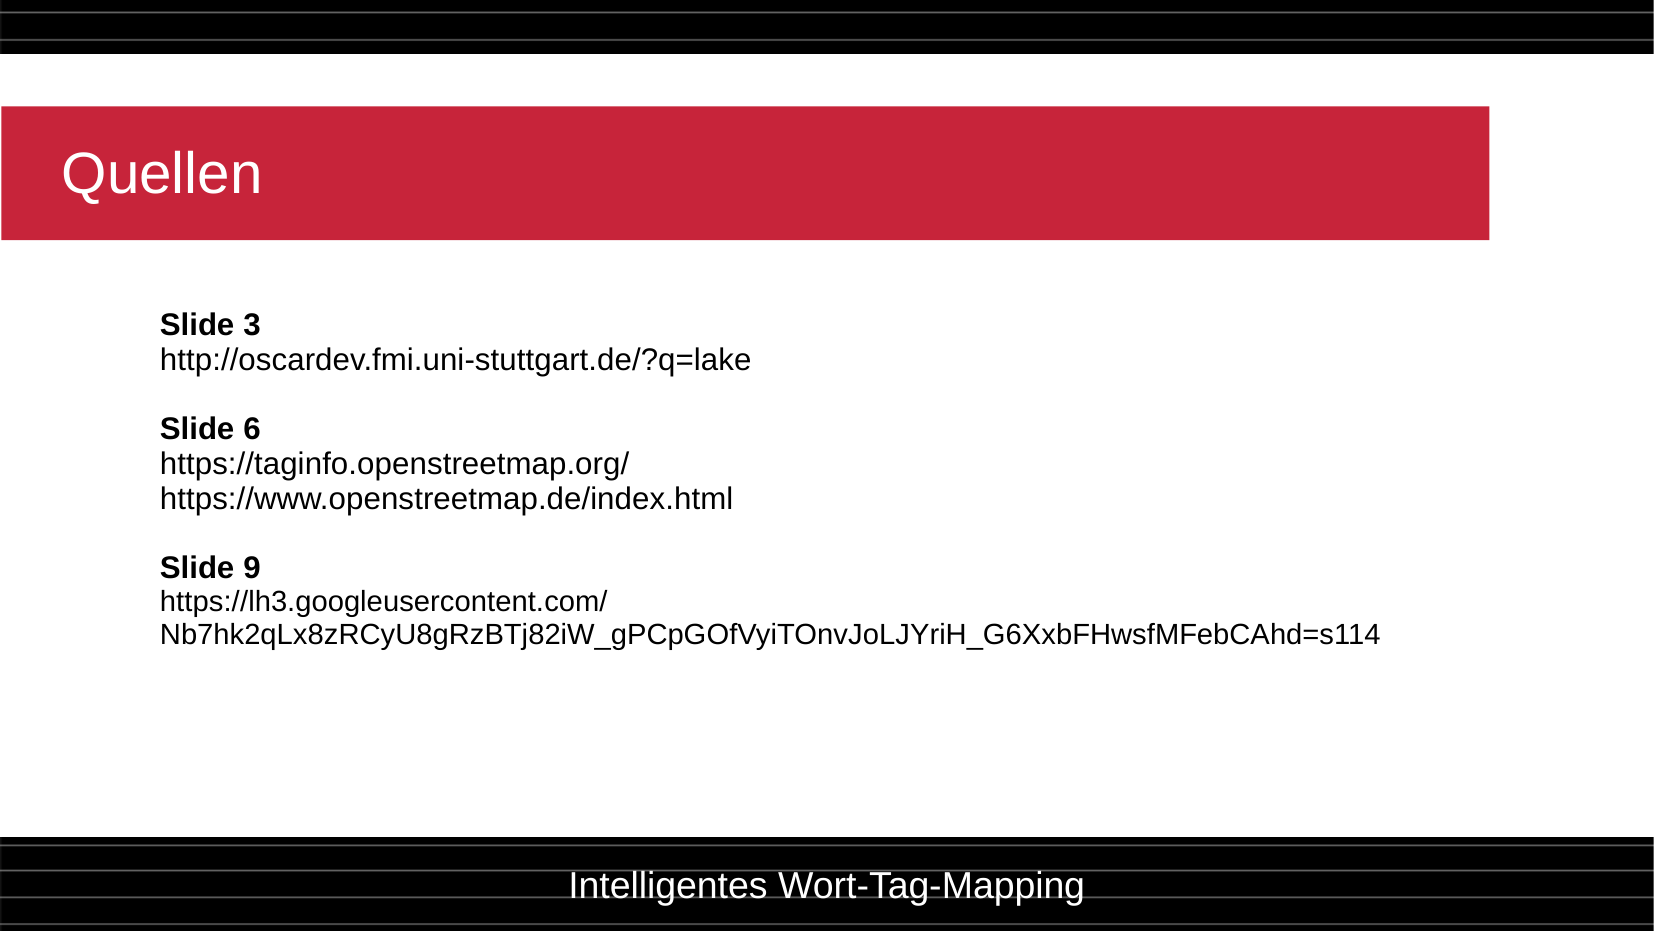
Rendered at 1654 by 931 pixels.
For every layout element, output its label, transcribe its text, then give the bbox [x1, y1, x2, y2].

title Quellen [1, 106, 1490, 241]
picture [0, 837, 1654, 931]
picture [0, 0, 1654, 54]
text_box Slide 3 http://oscardev.fmi.uni-stuttgart.de/?q=lake Slide 6 https://taginfo.openstreetmap.org/ https://www.openstreetmap.de/index.html Slide 9 https://lh3.googleusercontent.com/Nb7hk2qLx8zRCyU8gRzBTj82iW_gPCpGOfVyiTOnvJoLJYriH_G6XxbFHwsfMFebCAhd=s114 [145, 300, 1501, 805]
